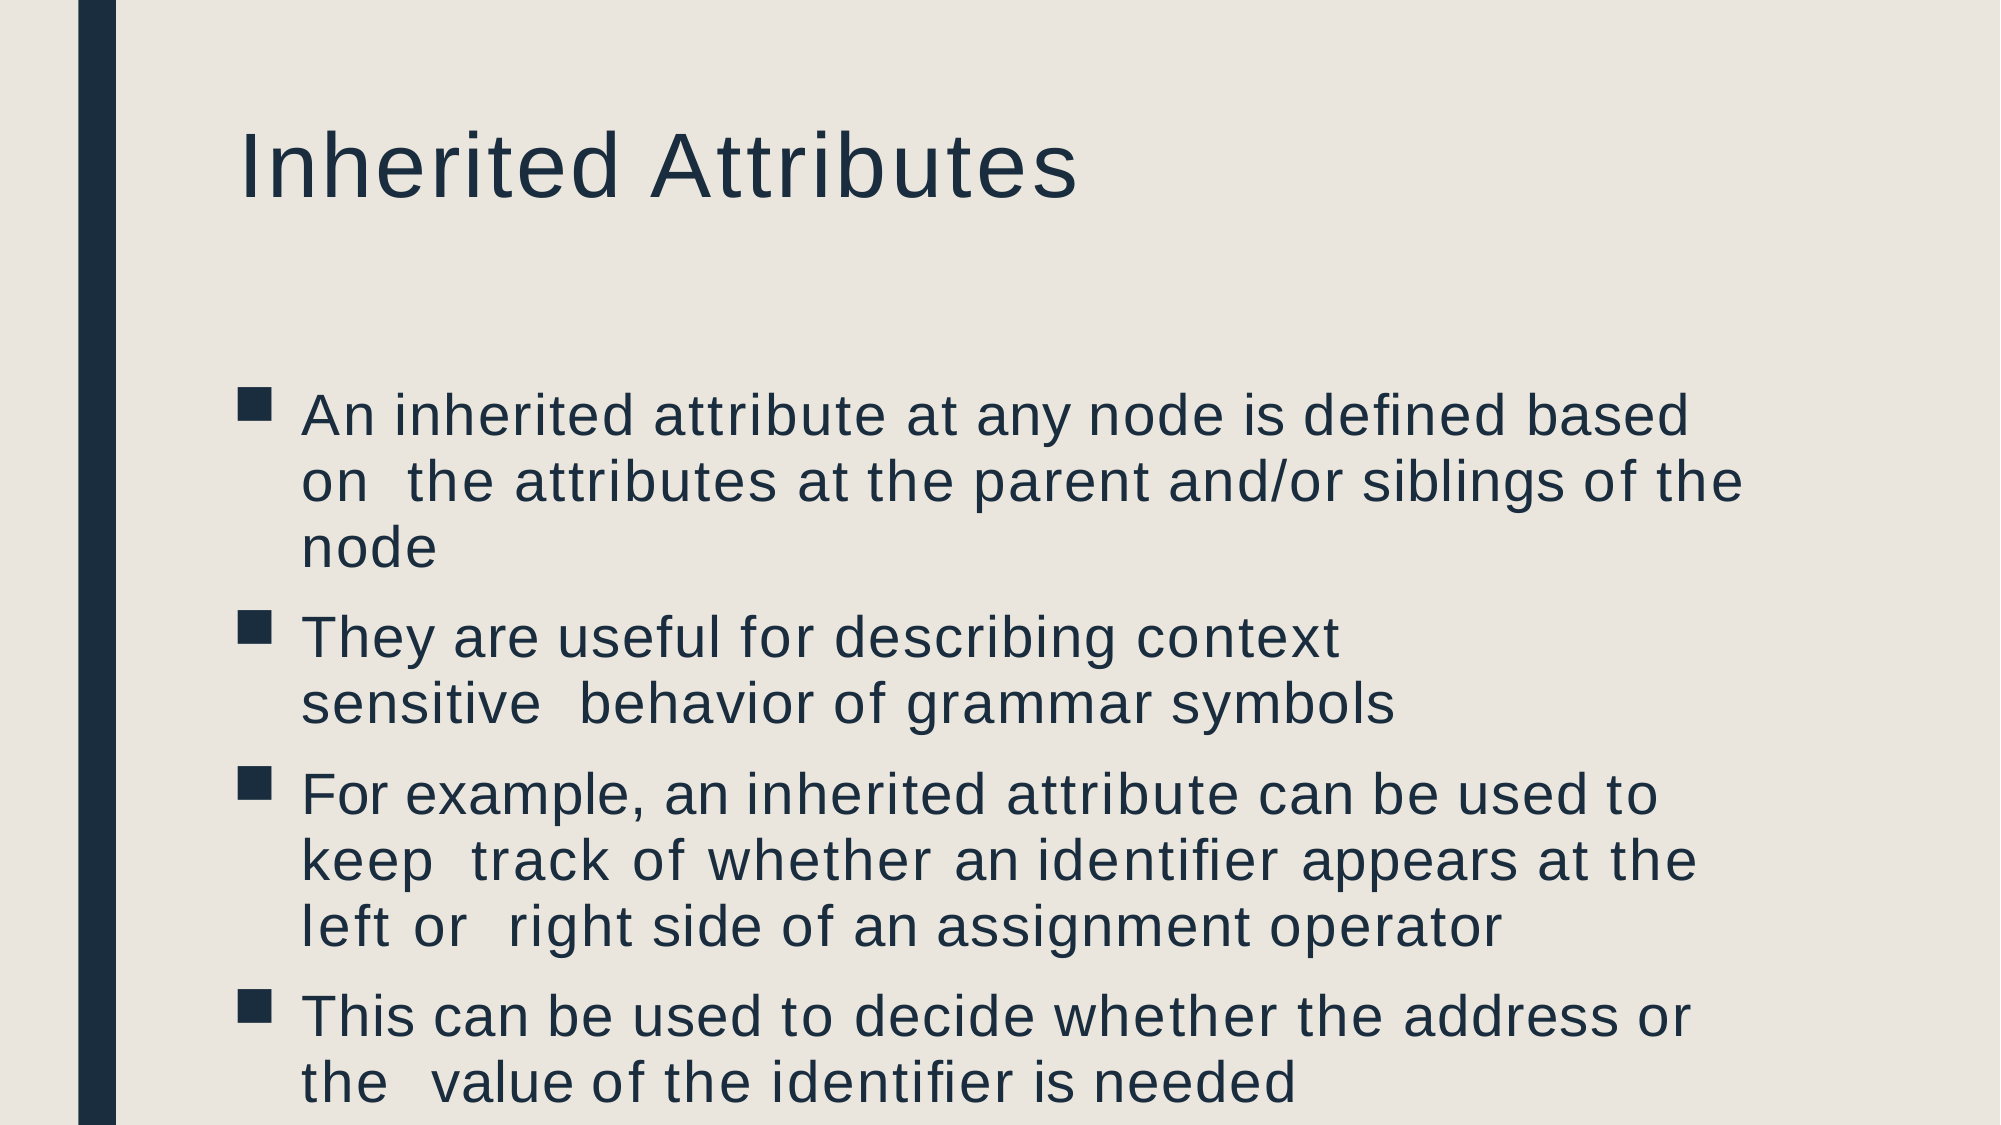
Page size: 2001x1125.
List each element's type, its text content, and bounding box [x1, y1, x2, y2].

title Inherited Attributes [236, 103, 1080, 294]
text_box An inherited attribute at any node is deﬁned based on the attributes at the parent and/or siblings of the node They are useful for describing context sensitive behavior of grammar symbols For example, an inherited attribute can be used to keep track of whether an identiﬁer appears at the left or right side of an assignment operator This can be used to decide whether the address or the value of the identiﬁer is needed [230, 373, 1783, 1115]
